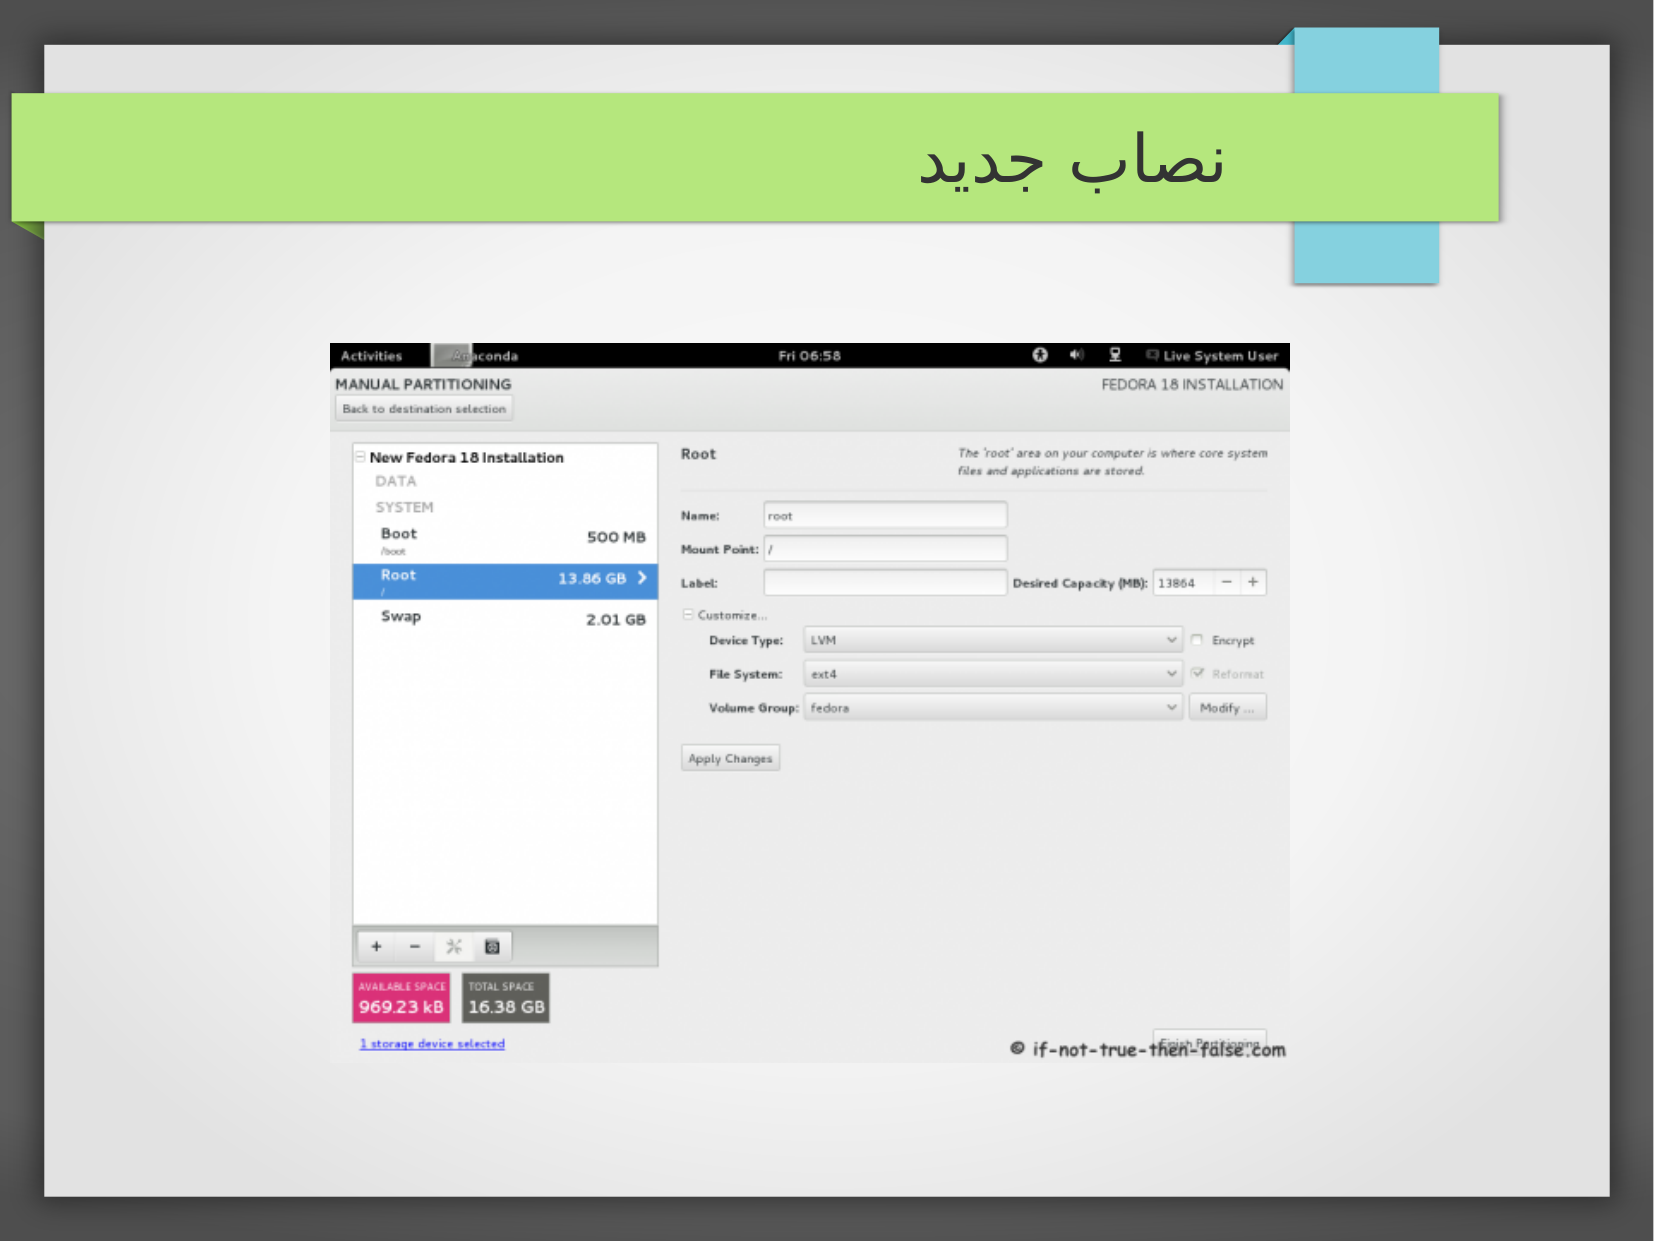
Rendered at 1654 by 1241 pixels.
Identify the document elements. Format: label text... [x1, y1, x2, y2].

picture [0, 0, 1654, 1241]
title نصاب جدید [70, 106, 1229, 213]
